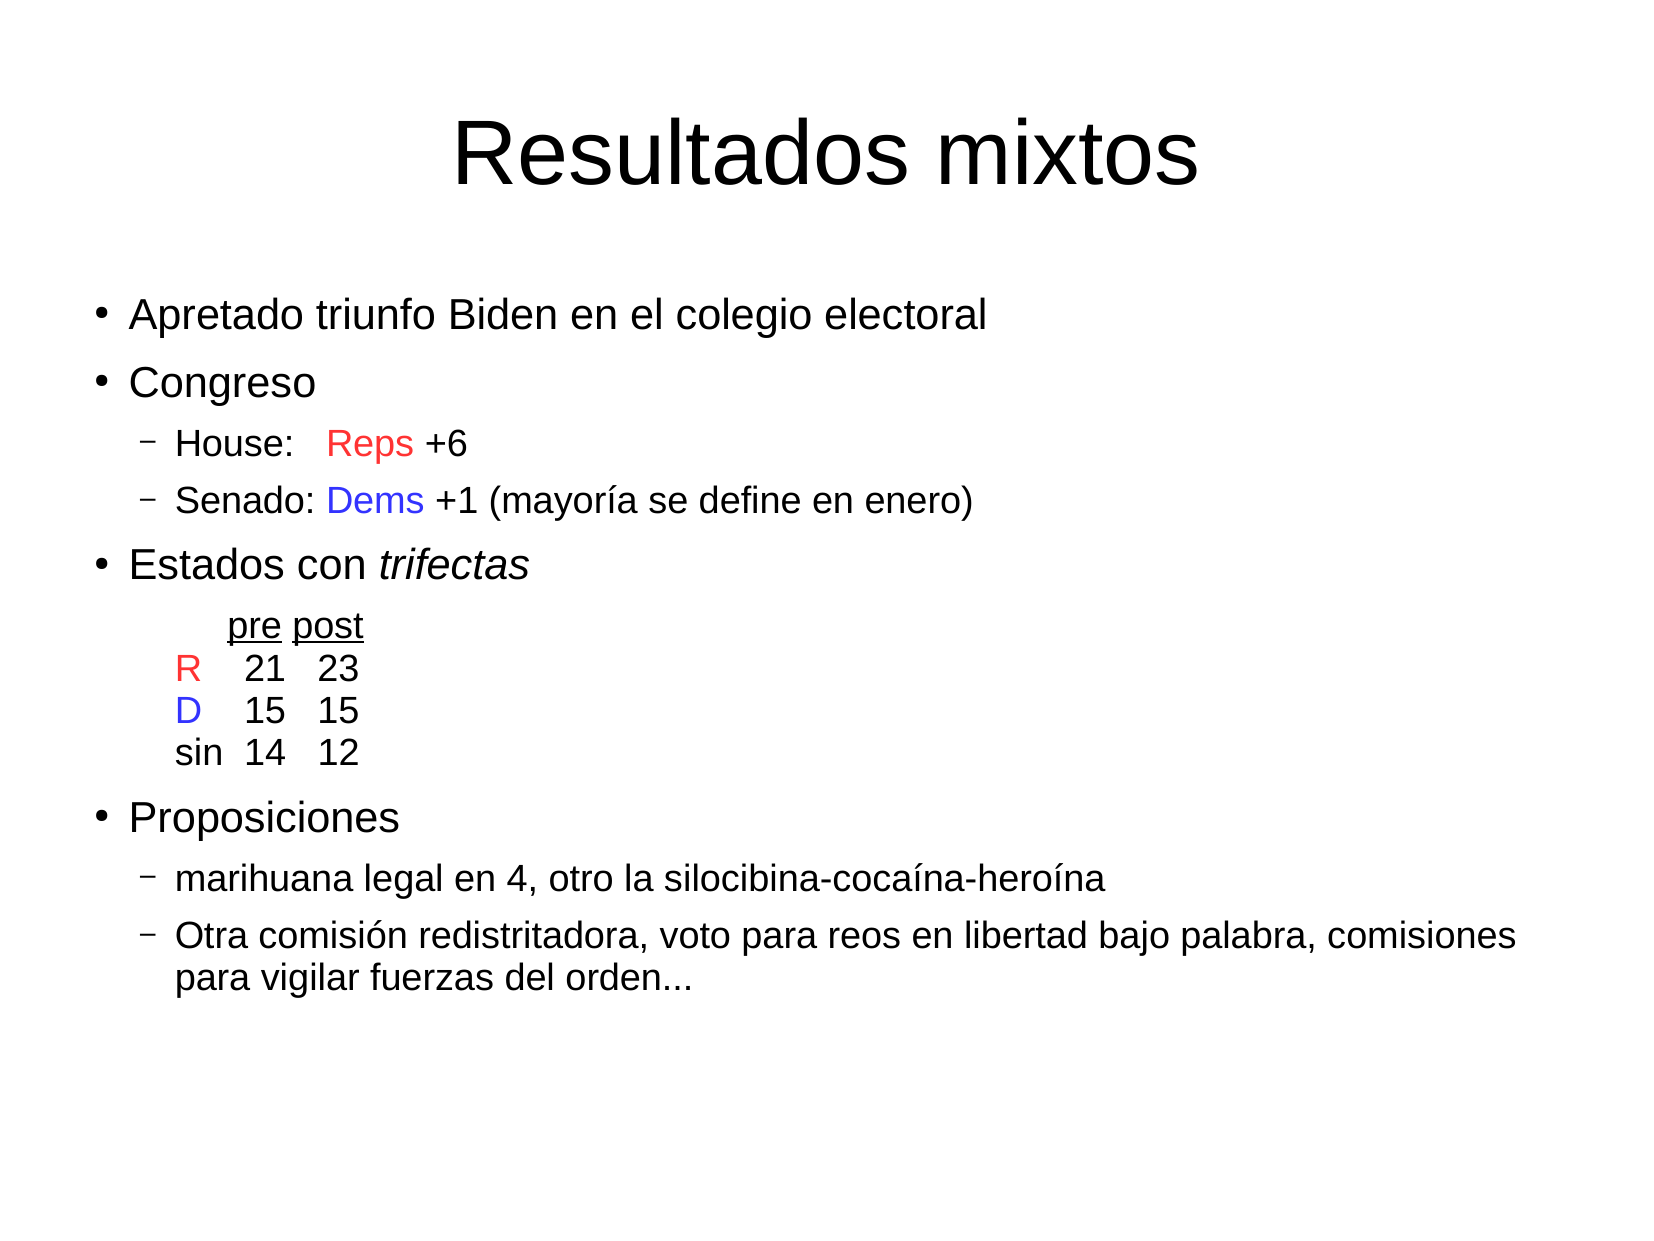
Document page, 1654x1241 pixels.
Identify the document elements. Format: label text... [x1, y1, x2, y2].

list Apretado triunfo Biden en el colegio electoral Congreso House: Reps +6 Senado: Dems +1 (mayoría se define en enero) Estados con trifectas pre post R 21 23 D 15 15 sin 14 12 Proposiciones marihuana legal en 4, otro la silocibina-cocaína-heroína Otra comisión redistritadora, voto para reos en libertad bajo palabra, comisiones para vigilar fuerzas del orden... [82, 290, 1571, 1010]
title Resultados mixtos [82, 49, 1571, 257]
